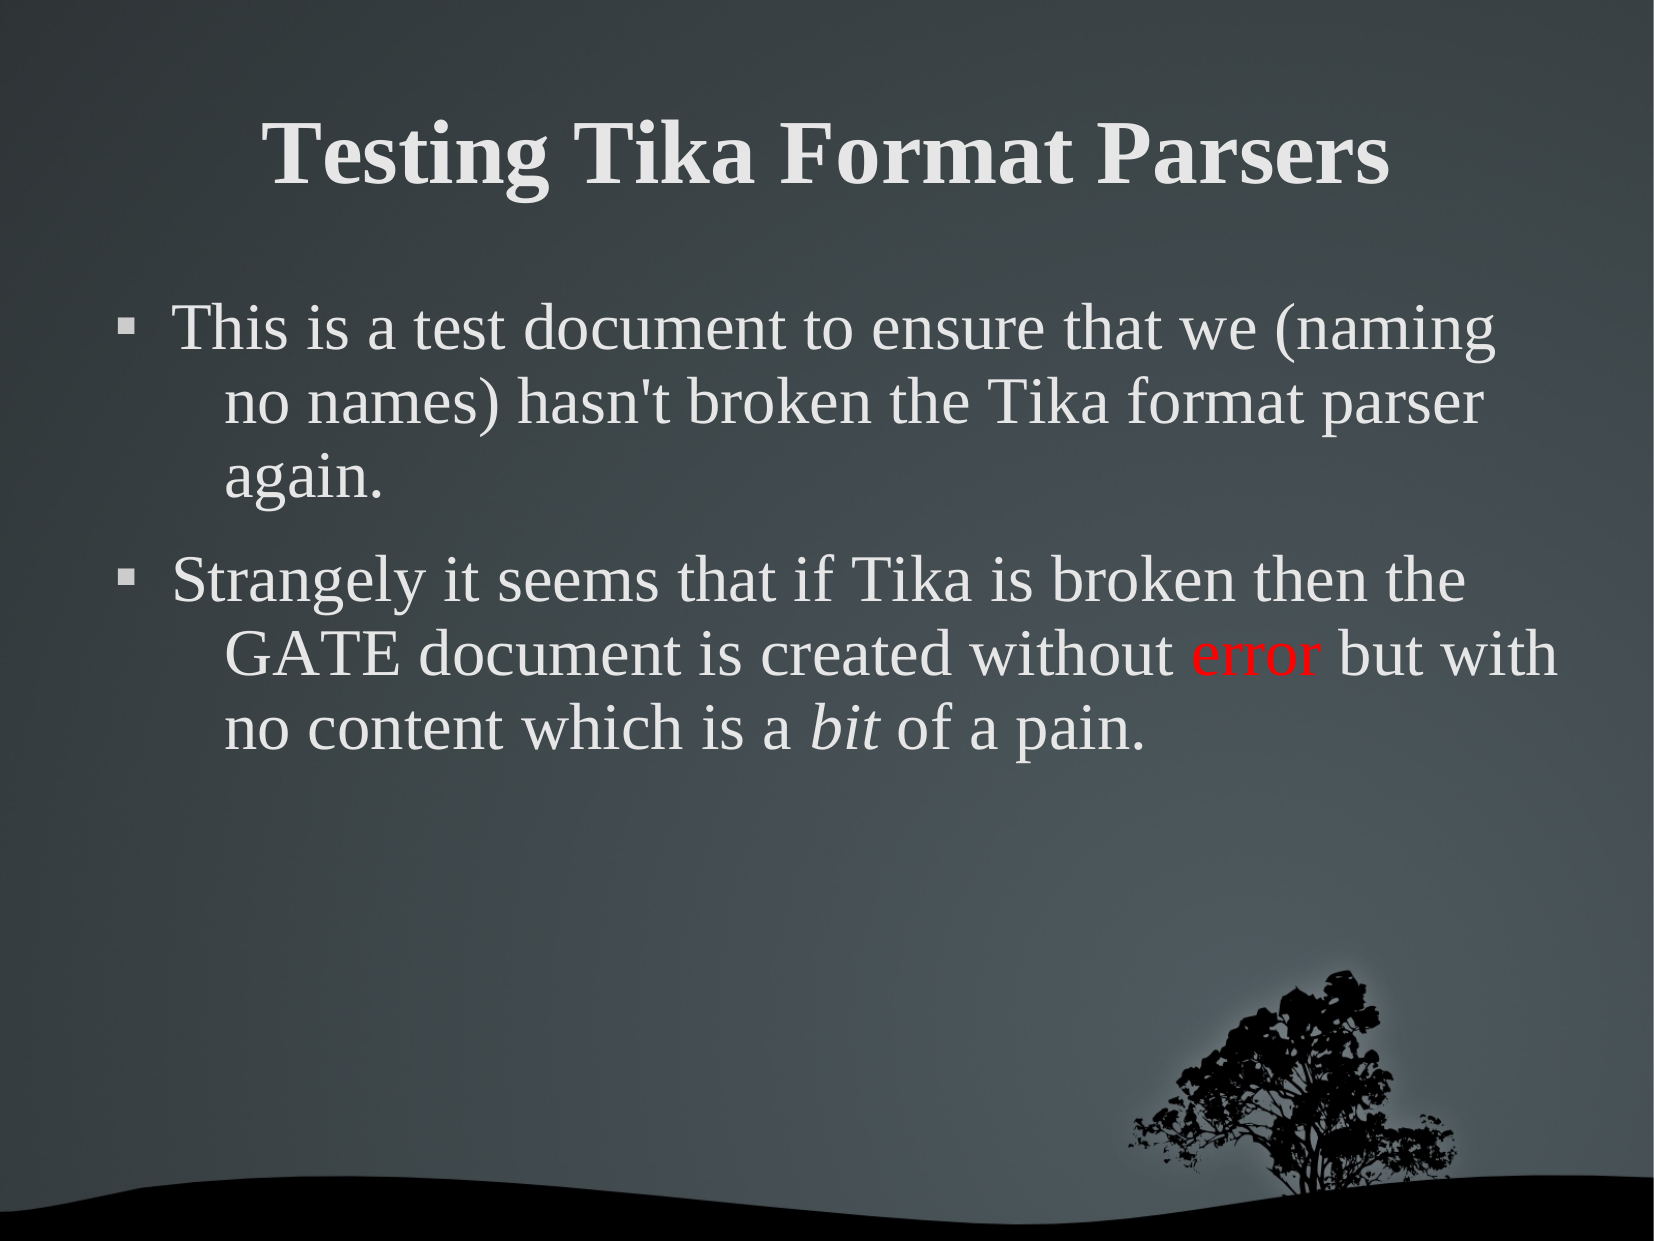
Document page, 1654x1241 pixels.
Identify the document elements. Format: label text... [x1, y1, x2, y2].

list This is a test document to ensure that we (naming no names) hasn't broken the Tika format parser again. Strangely it seems that if Tika is broken then the GATE document is created without error but with no content which is a bit of a pain. [82, 290, 1571, 1109]
title Testing Tika Format Parsers [82, 49, 1571, 257]
picture [0, 0, 1654, 1241]
